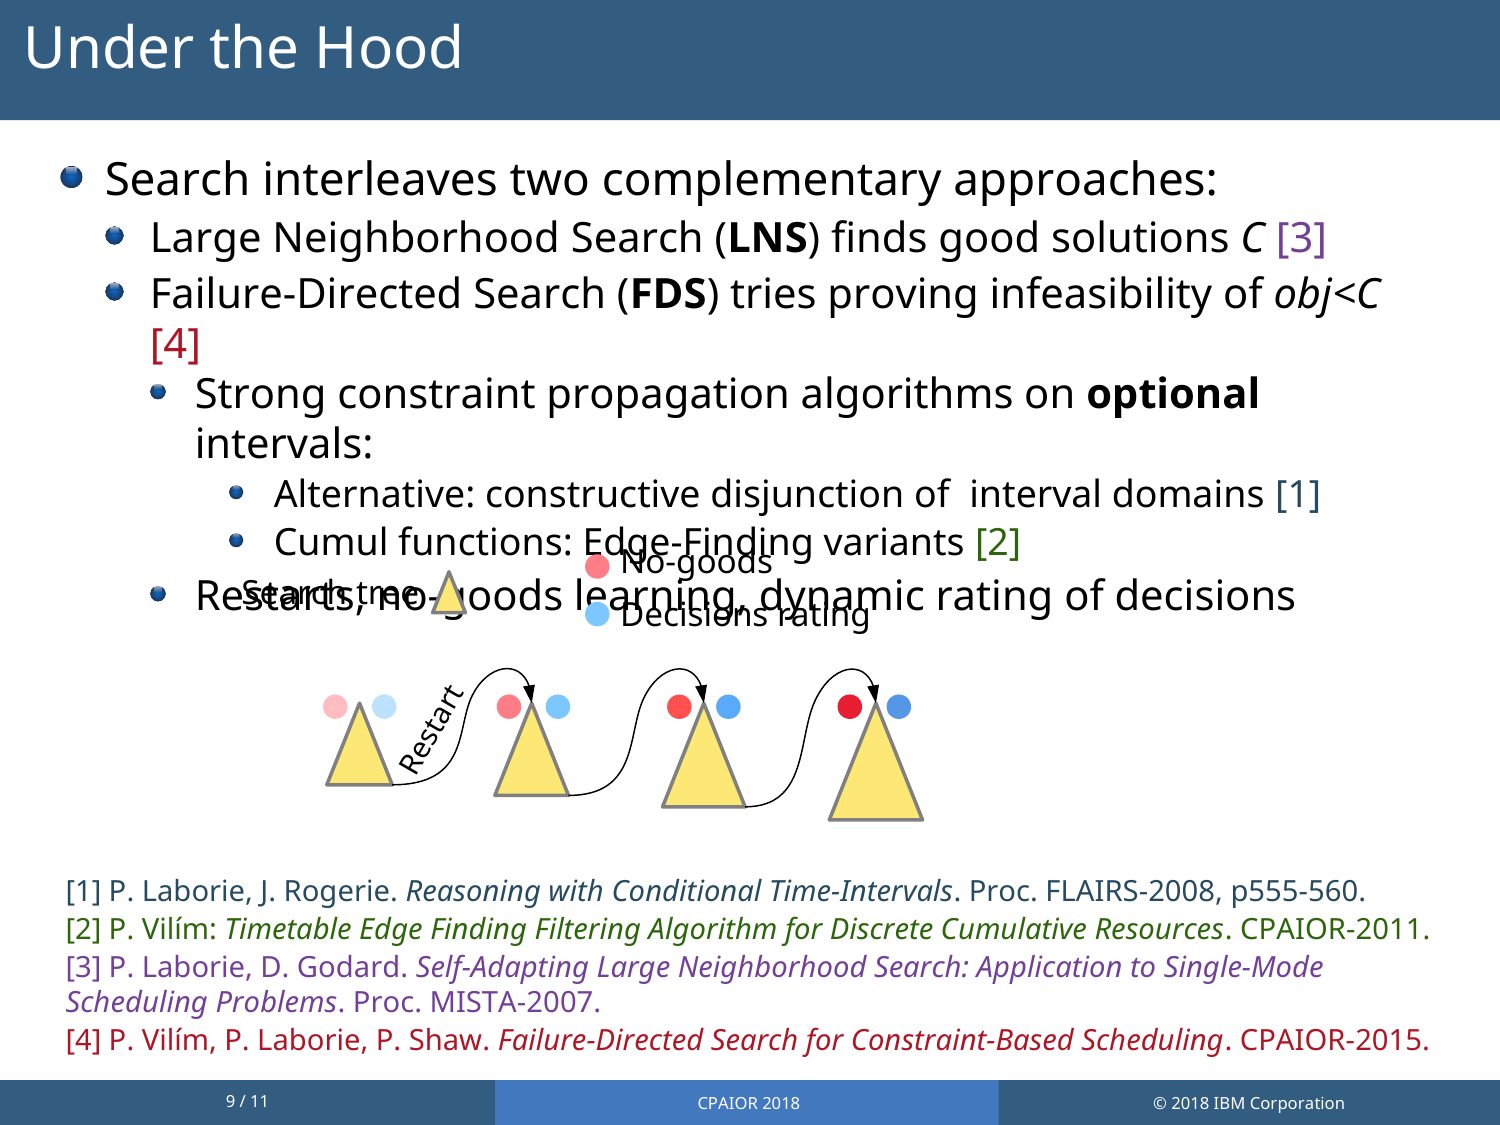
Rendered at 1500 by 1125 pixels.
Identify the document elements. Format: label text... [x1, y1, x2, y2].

text_box [886, 694, 912, 719]
text_box No-goods [605, 532, 781, 586]
title Under the Hood [0, 0, 1500, 121]
text_box [371, 694, 397, 719]
text_box [432, 571, 466, 613]
text_box [494, 703, 568, 796]
list Search interleaves two complementary approaches: Large Neighborhood Search (LNS) finds good solutions C [3] Failure-Directed Search (FDS) tries proving infeasibility of obj<C [4] Strong constraint propagation algorithms on optional intervals: Alternative: constructive disjunction of interval domains [1] Cumul functions: Edge-Finding variants [2] Restarts, no-goods learning, dynamic rating of decisions [45, 141, 1441, 533]
text_box [1] P. Laborie, J. Rogerie. Reasoning with Conditional Time-Intervals. Proc. FLAIRS-2008, p555-560. [2] P. Vilím: Timetable Edge Finding Filtering Algorithm for Discrete Cumulative Resources. CPAIOR-2011. [3] P. Laborie, D. Godard. Self-Adapting Large Neighborhood Search: Application to Single-Mode Scheduling Problems. Proc. MISTA-2007. [4] P. Vilím, P. Laborie, P. Shaw. Failure-Directed Search for Constraint-Based Scheduling. CPAIOR-2015. [50, 864, 1463, 1074]
text_box [837, 694, 863, 719]
text_box [323, 694, 348, 719]
text_box [829, 703, 923, 820]
text_box Restart [376, 662, 483, 797]
text_box [716, 694, 741, 719]
text_box [545, 694, 571, 719]
text_box Decisions rating [605, 586, 874, 641]
text_box [585, 554, 605, 579]
text_box [667, 694, 692, 719]
text_box [496, 694, 522, 719]
text_box Search tree [226, 563, 428, 648]
text_box [326, 703, 392, 785]
text_box [585, 601, 605, 627]
text_box [662, 703, 745, 807]
